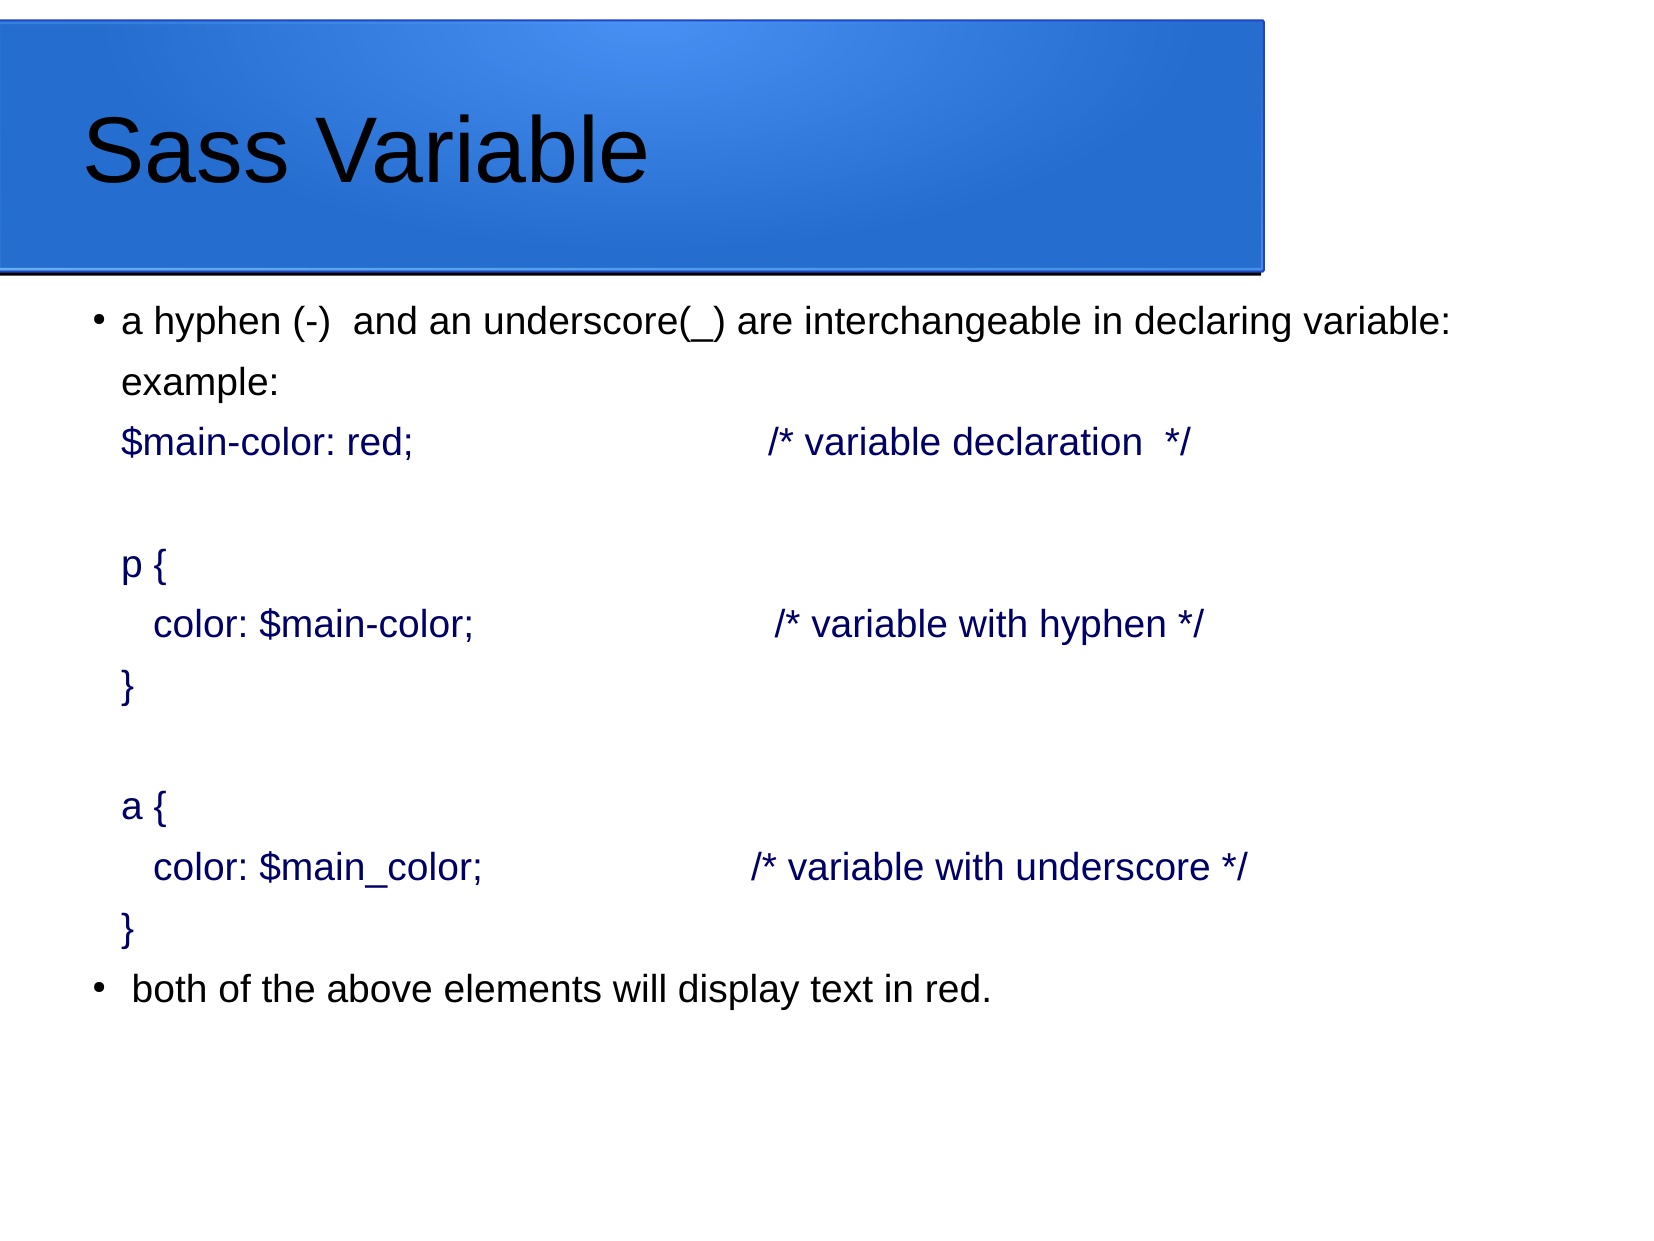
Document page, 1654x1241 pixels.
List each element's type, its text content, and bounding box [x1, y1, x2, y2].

list a hyphen (-) and an underscore(_) are interchangeable in declaring variable: example: $main-color: red; /* variable declaration */ p { color: $main-color; /* variable with hyphen */ } a { color: $main_color; /* variable with underscore */ } both of the above elements will display text in red. [82, 299, 1571, 1019]
title Sass Variable [82, 47, 1235, 252]
